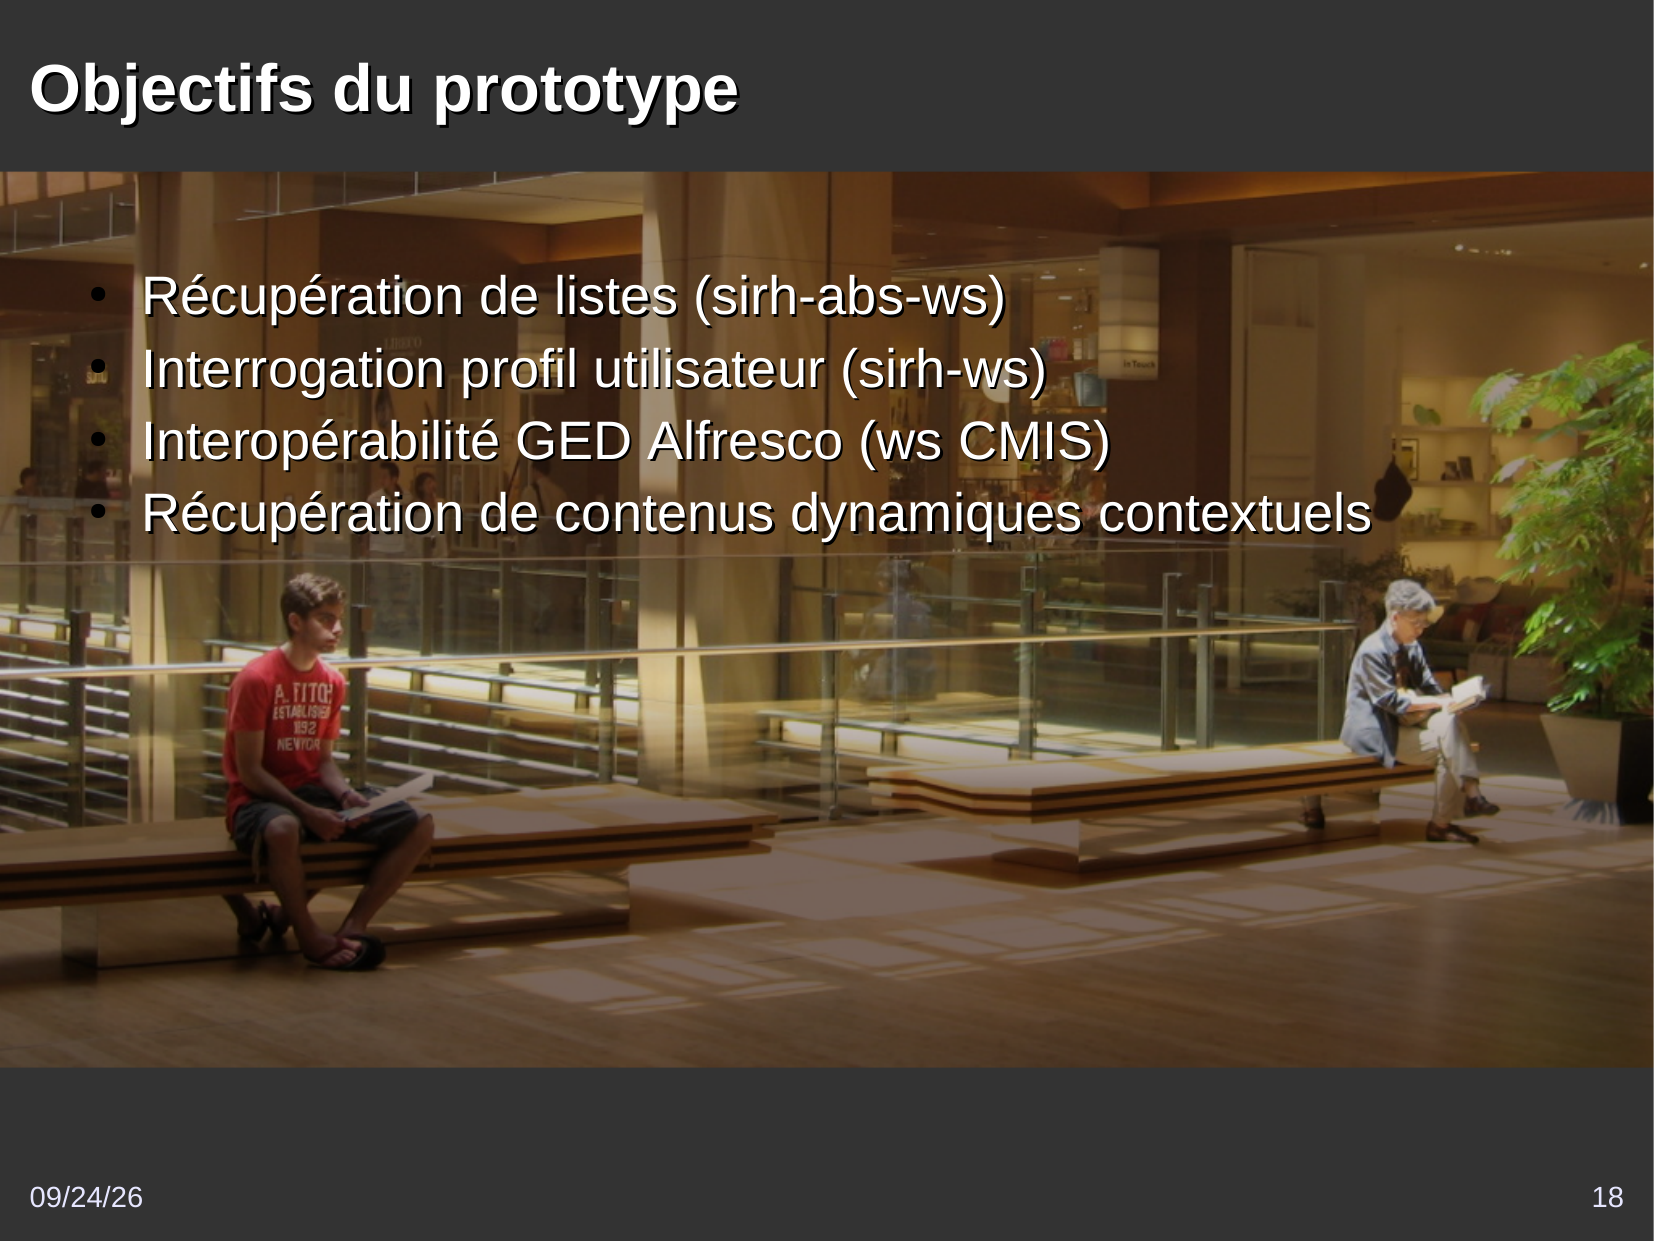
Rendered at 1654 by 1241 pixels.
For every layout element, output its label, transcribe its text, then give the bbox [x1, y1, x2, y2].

picture [0, 0, 1654, 1241]
title Objectifs du prototype [29, 0, 1506, 178]
list Récupération de listes (sirh-abs-ws) Interrogation profil utilisateur (sirh-ws) Interopérabilité GED Alfresco (ws CMIS) Récupération de contenus dynamiques contextuels [0, 265, 1477, 544]
